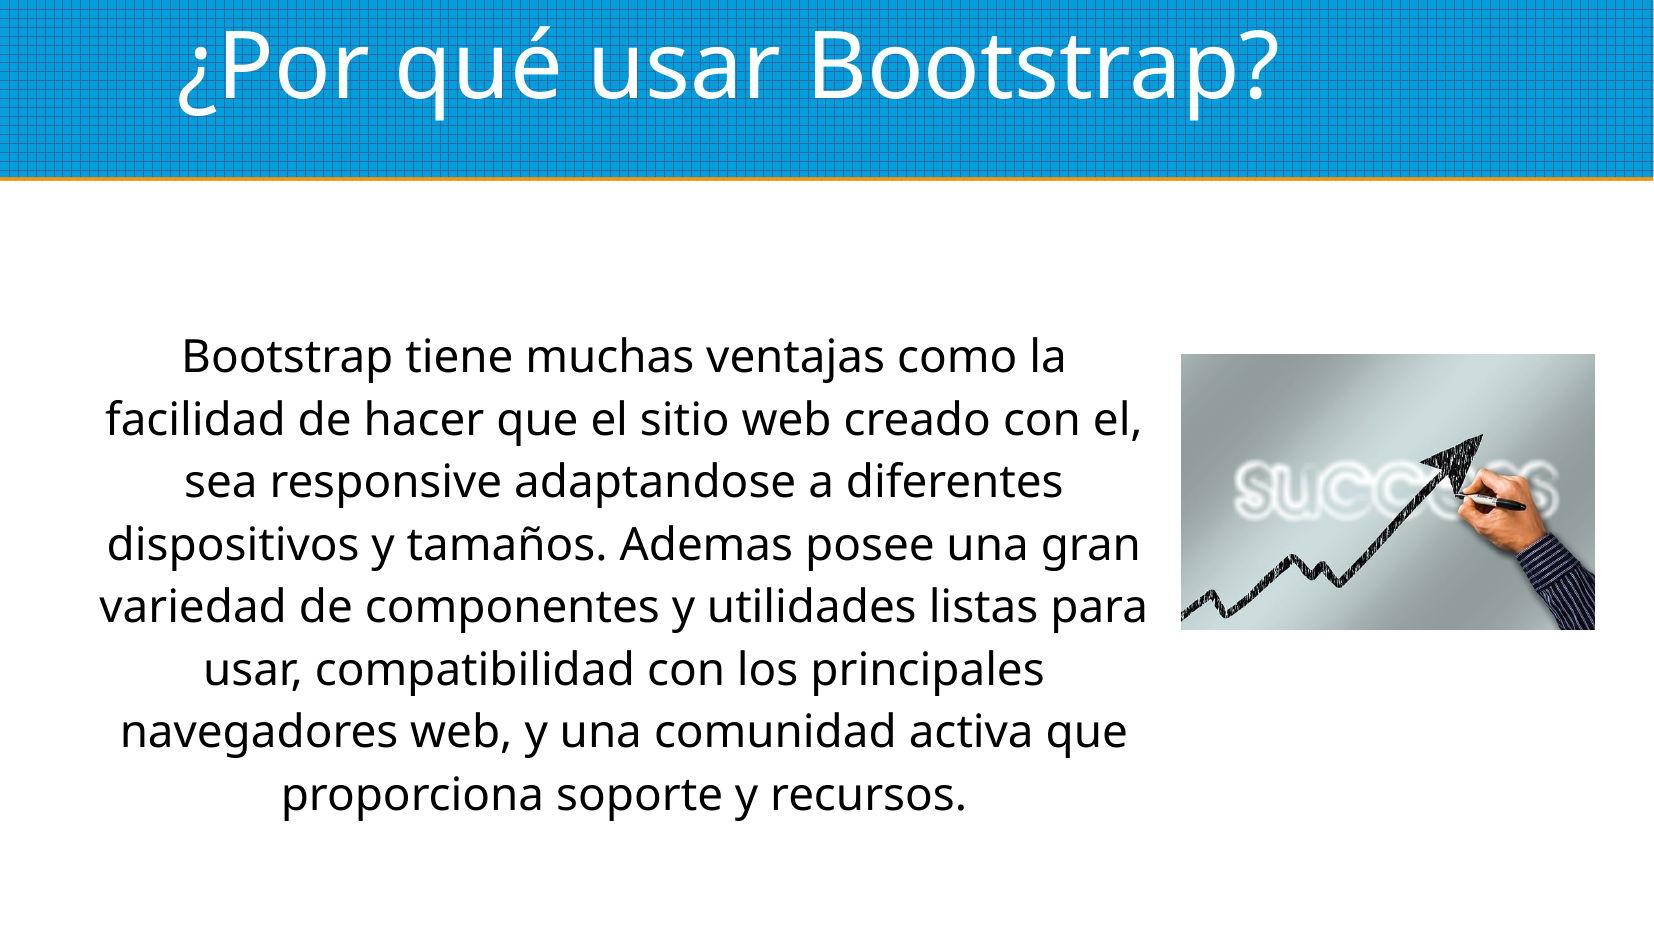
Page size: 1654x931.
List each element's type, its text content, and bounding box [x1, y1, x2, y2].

list Bootstrap tiene muchas ventajas como la facilidad de hacer que el sitio web creado con el, sea responsive adaptandose a diferentes dispositivos y tamaños. Ademas posee una gran variedad de componentes y utilidades listas para usar, compatibilidad con los principales navegadores web, y una comunidad activa que proporciona soporte y recursos. [25, 236, 1152, 886]
title ¿Por qué usar Bootstrap? [177, 0, 1654, 126]
picture [1181, 354, 1595, 630]
